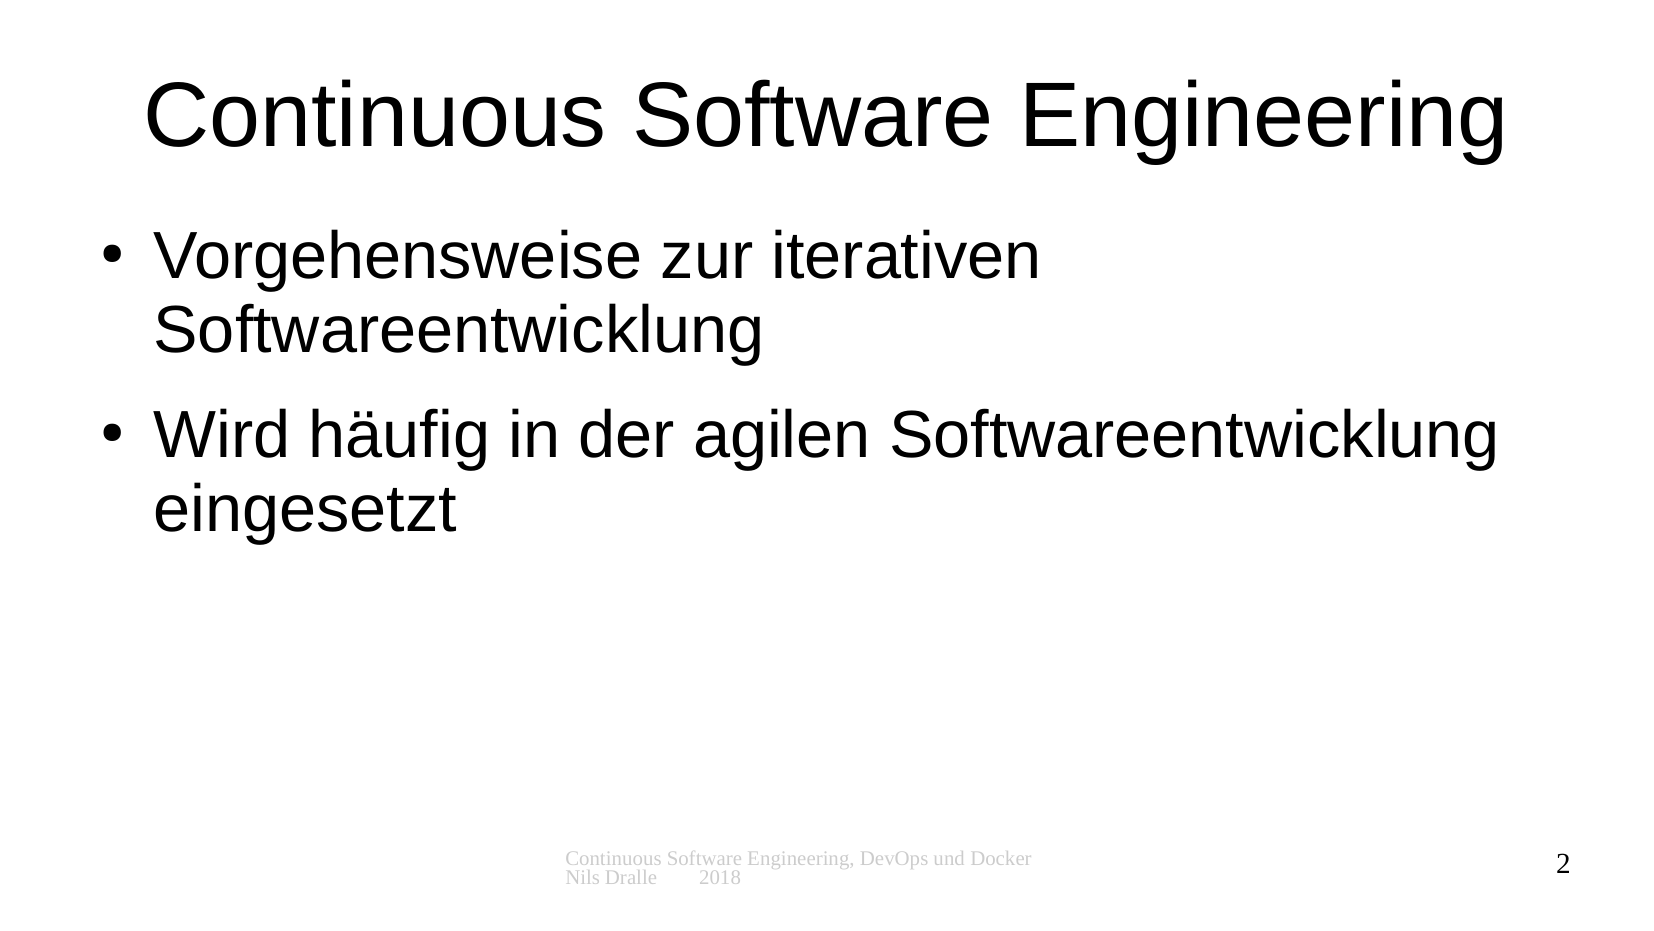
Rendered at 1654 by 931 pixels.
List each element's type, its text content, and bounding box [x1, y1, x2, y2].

list Vorgehensweise zur iterativen Softwareentwicklung Wird häufig in der agilen Softwareentwicklung eingesetzt [82, 217, 1571, 758]
title Continuous Software Engineering [82, 37, 1571, 193]
